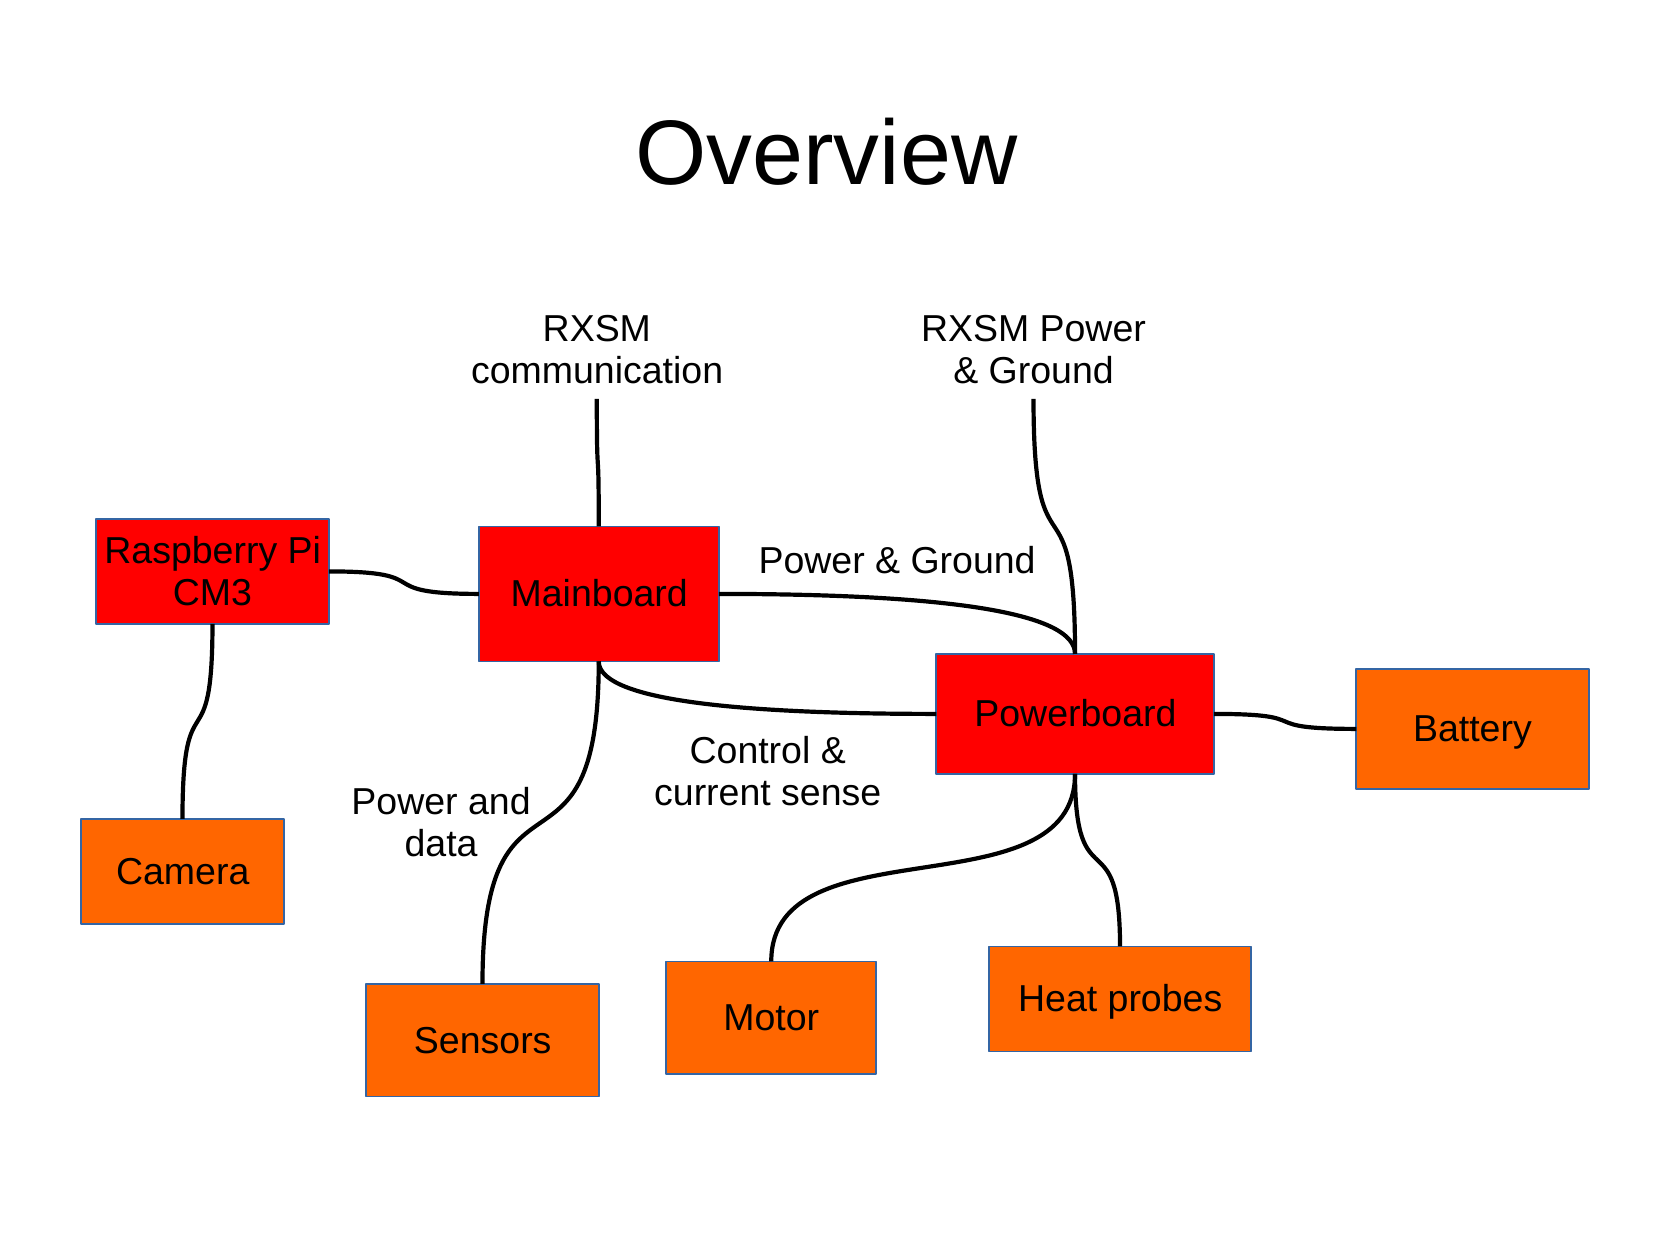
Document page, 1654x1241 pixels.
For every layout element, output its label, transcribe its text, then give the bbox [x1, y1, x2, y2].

title Overview [82, 49, 1571, 257]
picture [0, 203, 1654, 1239]
